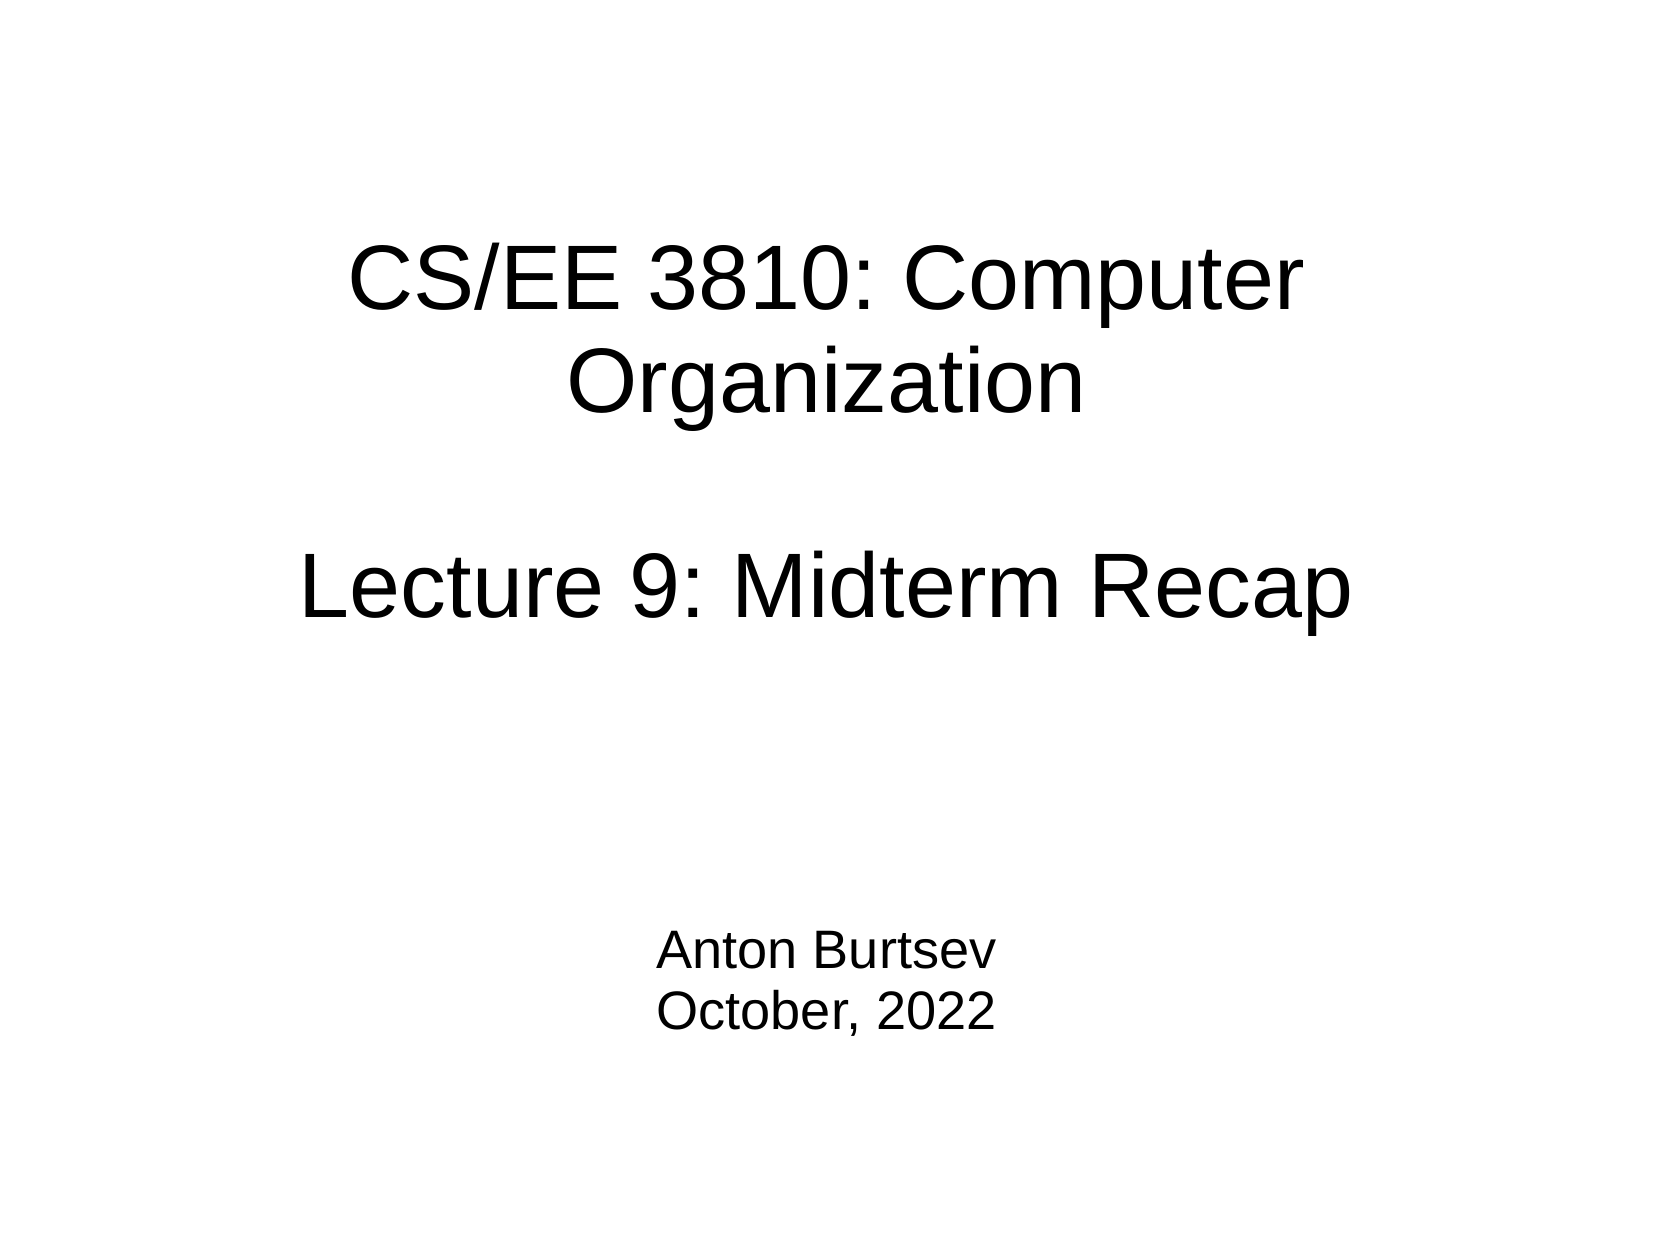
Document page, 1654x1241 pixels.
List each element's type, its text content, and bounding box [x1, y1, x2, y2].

subtitle Anton Burtsev October, 2022 [82, 637, 1571, 1109]
title CS/EE 3810: Computer Organization Lecture 9: Midterm Recap [82, 113, 1571, 637]
